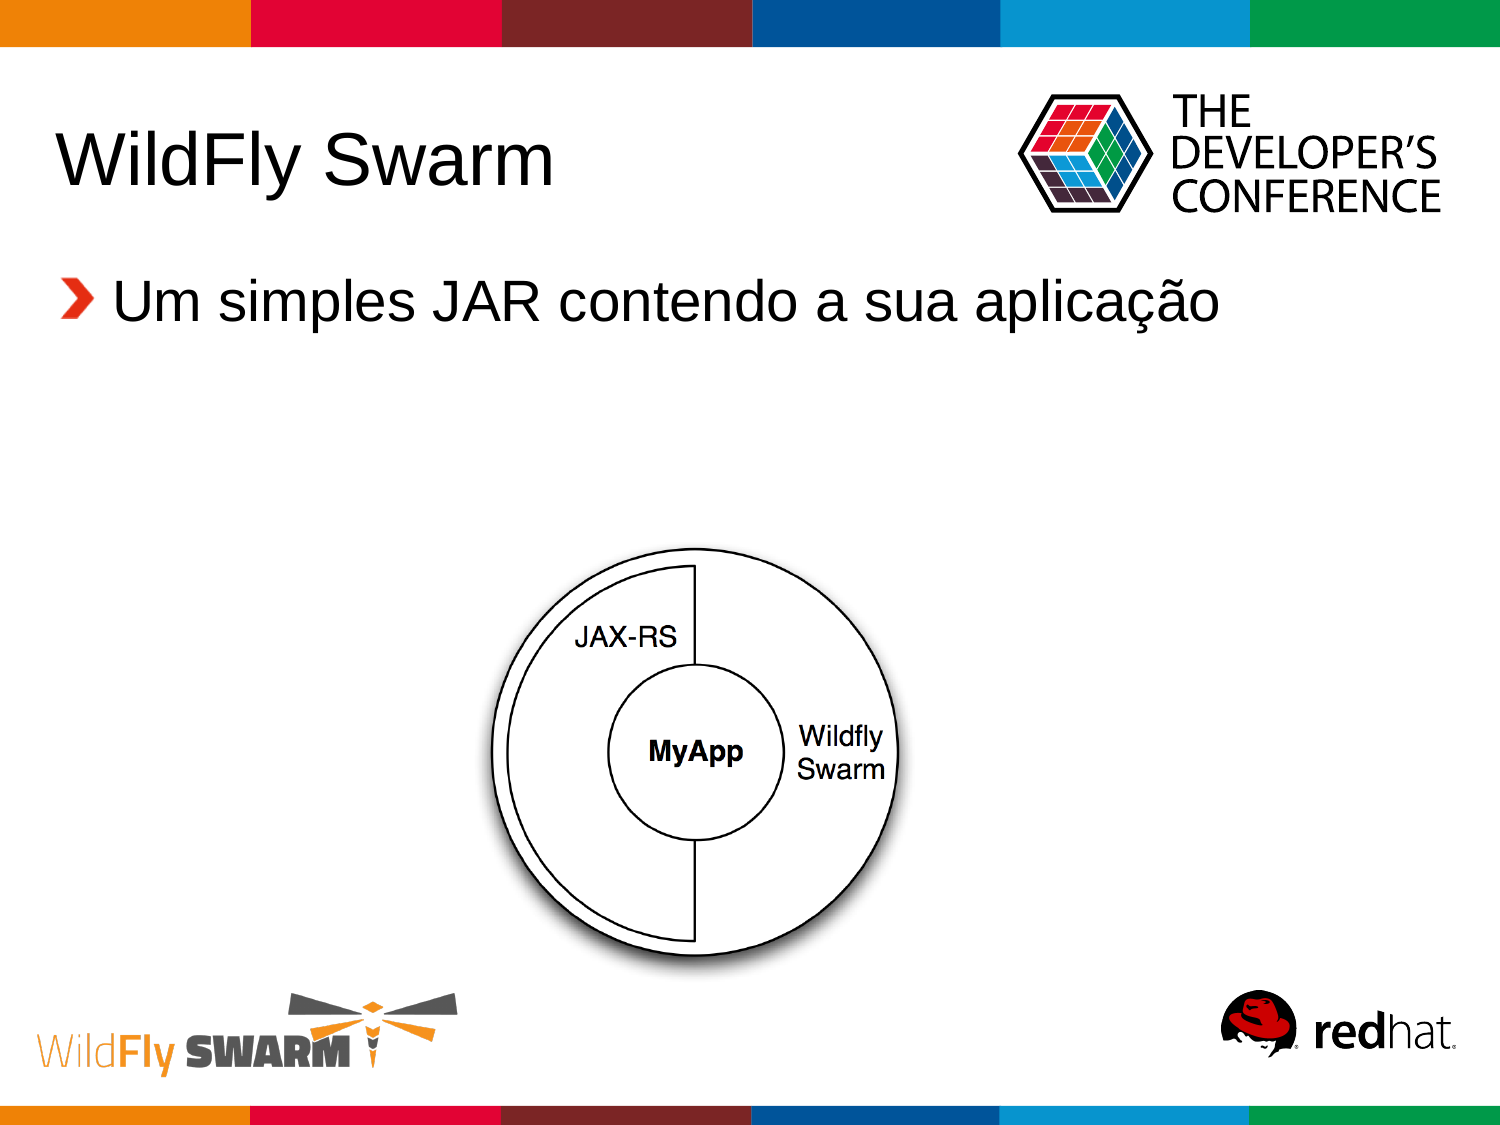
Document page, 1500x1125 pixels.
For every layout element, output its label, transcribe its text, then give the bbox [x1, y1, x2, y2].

title WildFly Swarm [41, 79, 975, 232]
picture [1221, 1000, 1456, 1066]
picture [28, 974, 466, 1095]
picture [465, 531, 924, 991]
list Um simples JAR contendo a sua aplicação [41, 255, 1459, 1000]
